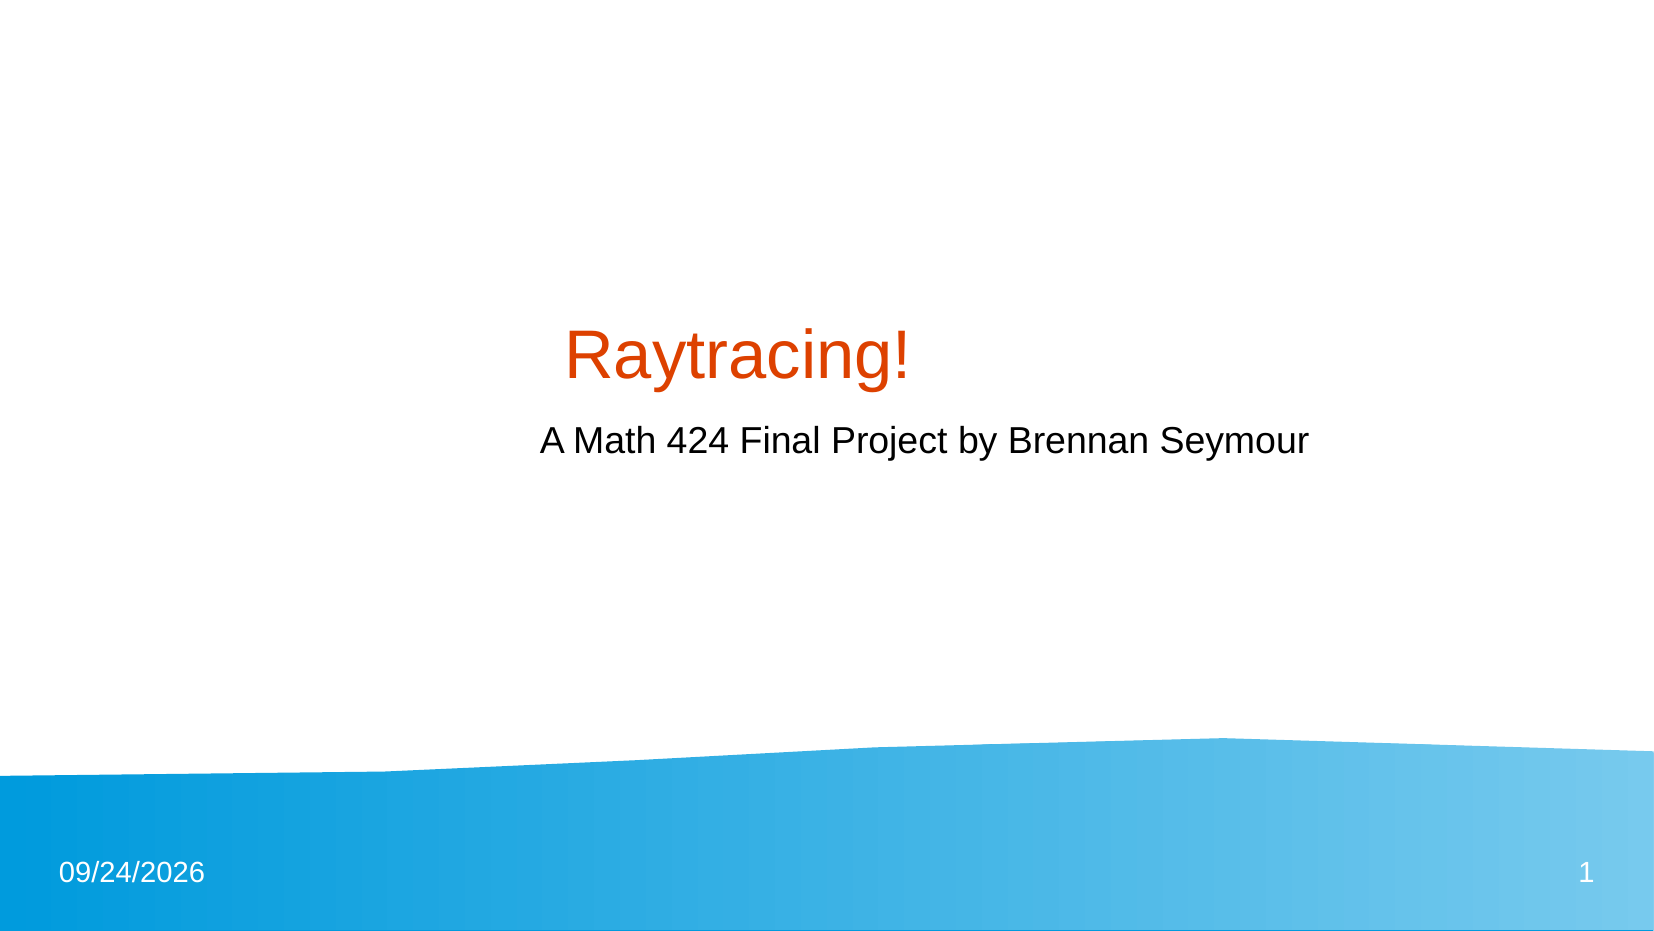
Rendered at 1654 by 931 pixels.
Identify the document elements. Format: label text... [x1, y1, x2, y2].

text_box A Math 424 Final Project by Brennan Seymour [525, 412, 1463, 474]
title Raytracing! [0, 265, 1477, 443]
